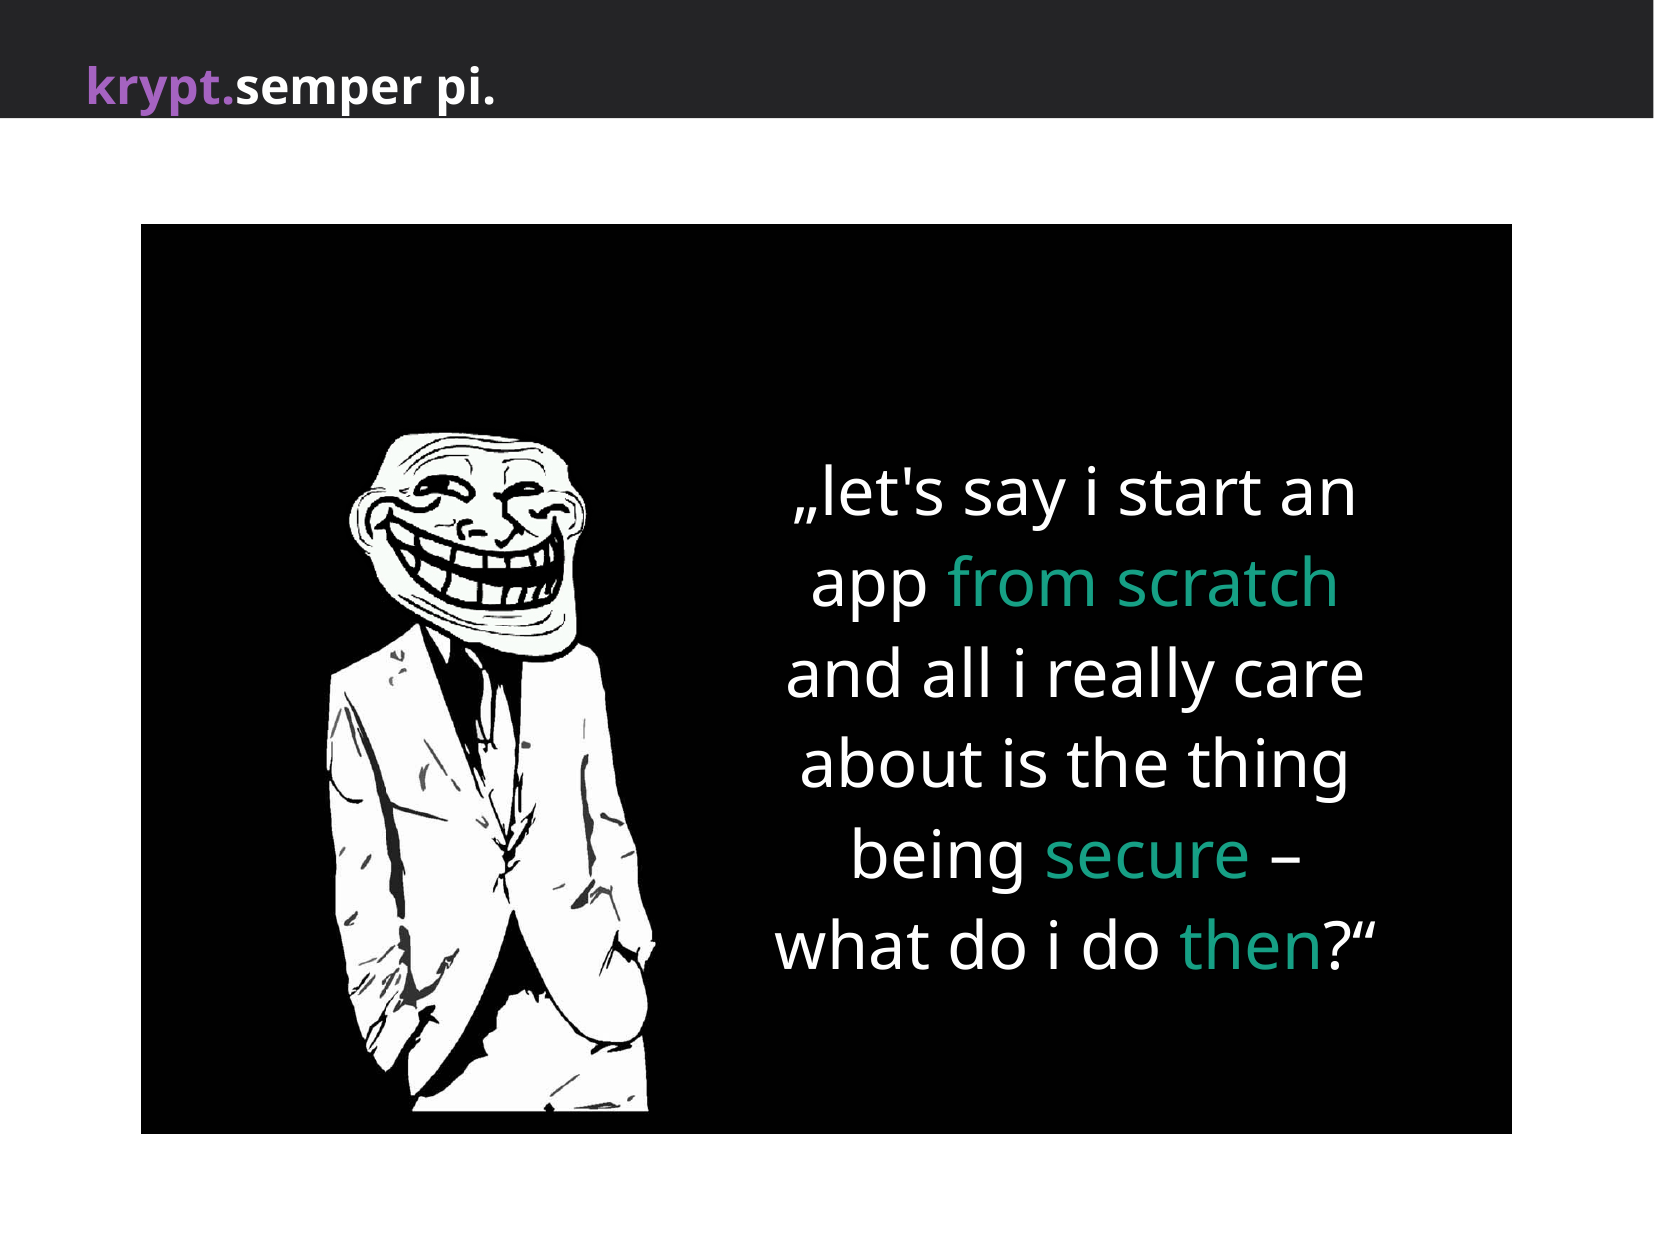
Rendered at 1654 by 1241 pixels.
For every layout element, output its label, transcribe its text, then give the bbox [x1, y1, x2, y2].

text_box [0, 0, 1654, 119]
picture [141, 224, 1512, 1134]
text_box „let's say i start an app from scratch and all i really care about is the thing being secure – what do i do then?“ [755, 437, 1396, 934]
text_box krypt.semper pi. [70, 43, 544, 119]
